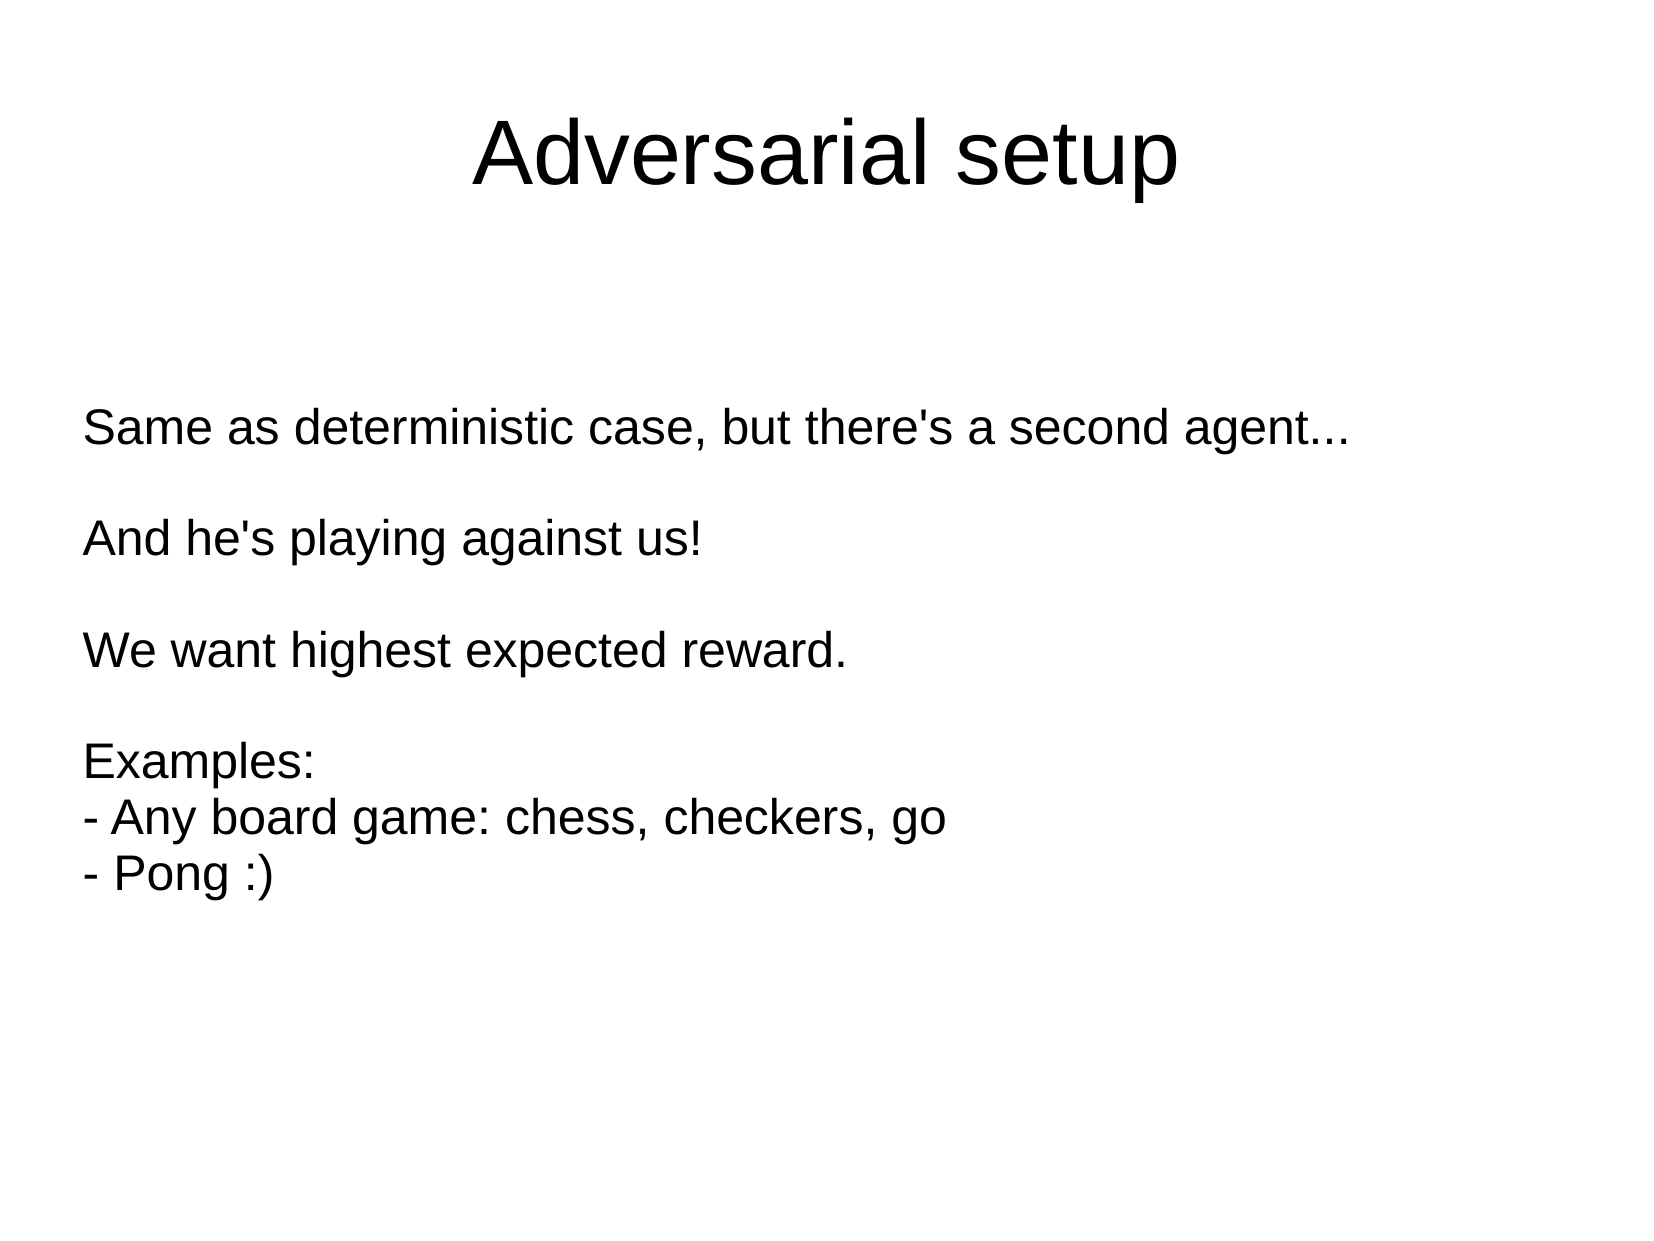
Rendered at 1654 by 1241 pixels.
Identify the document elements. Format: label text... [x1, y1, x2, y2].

title Adversarial setup [82, 49, 1571, 257]
subtitle Same as deterministic case, but there's a second agent... And he's playing against us! We want highest expected reward. Examples: - Any board game: chess, checkers, go - Pong :) [82, 290, 1495, 1010]
